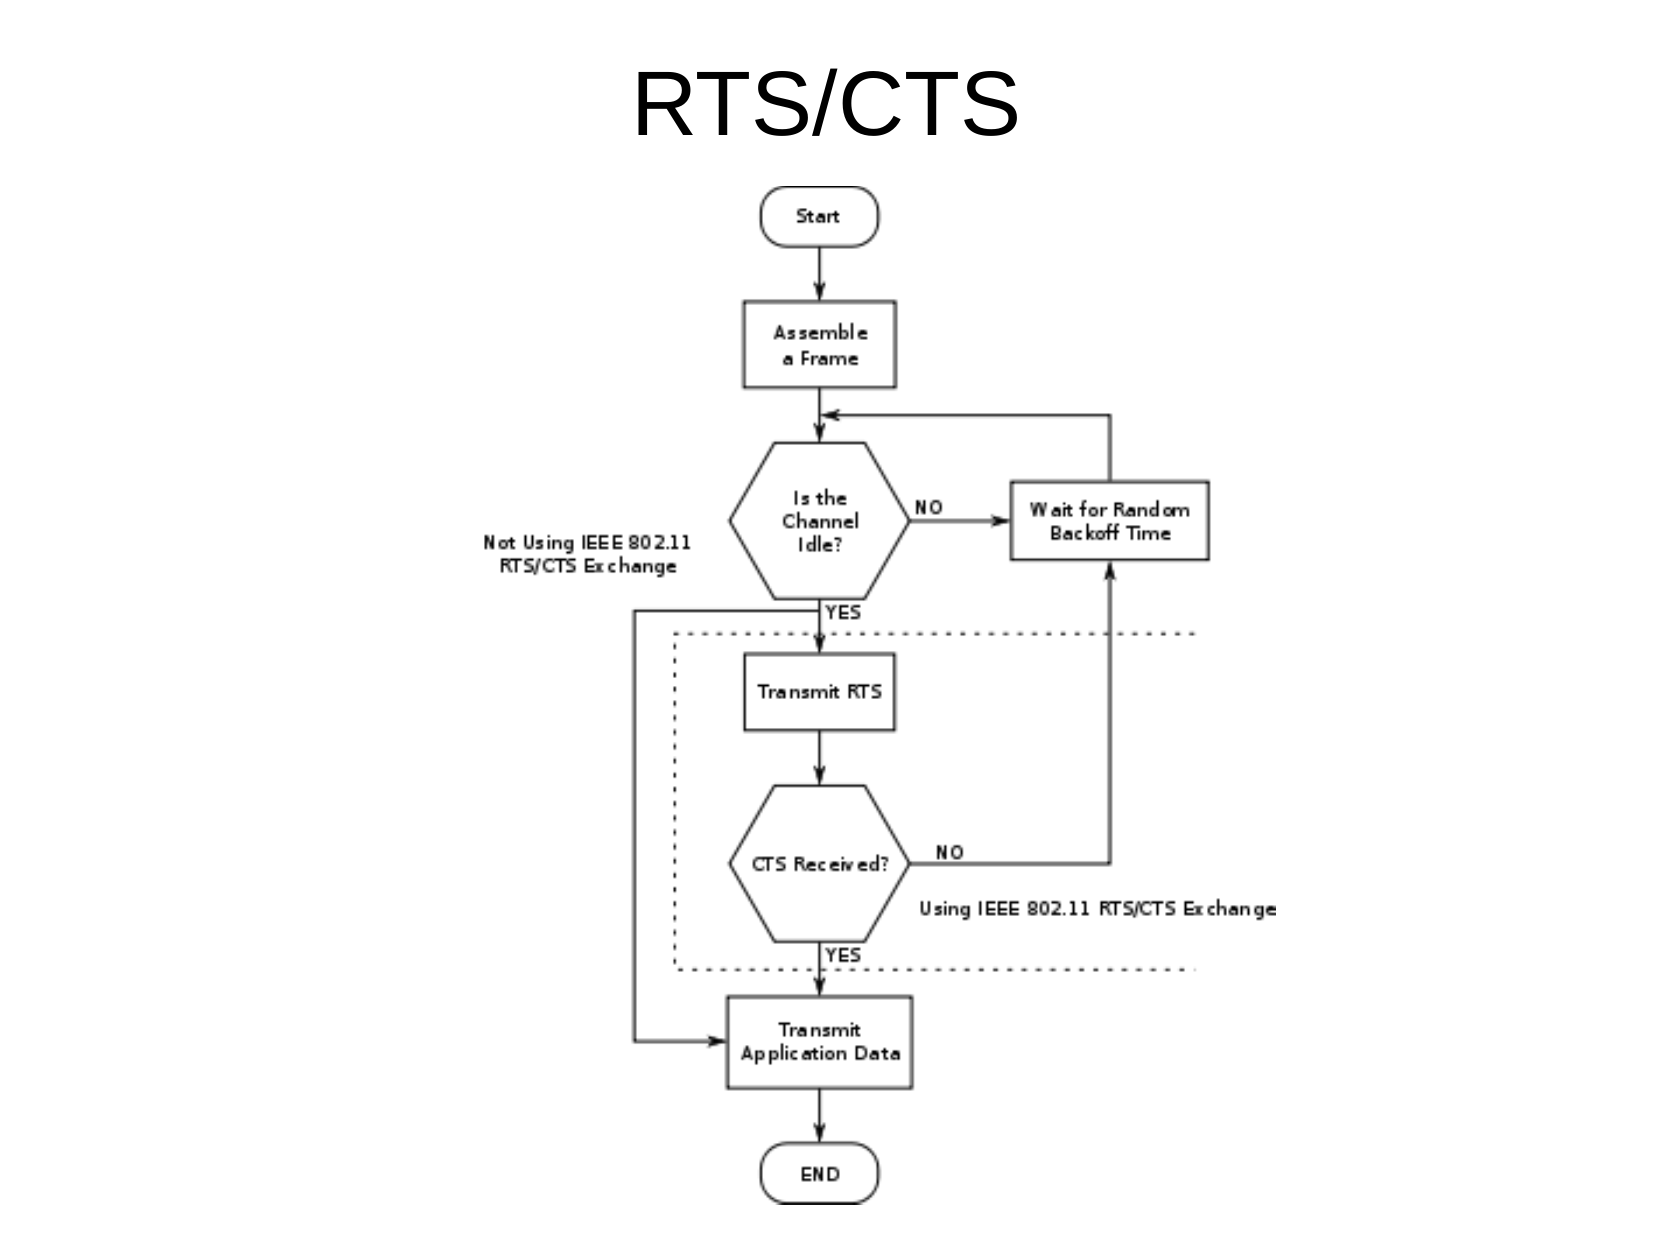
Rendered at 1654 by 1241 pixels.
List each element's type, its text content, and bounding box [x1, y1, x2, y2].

picture [483, 186, 1276, 1205]
title RTS/CTS [82, 0, 1571, 208]
